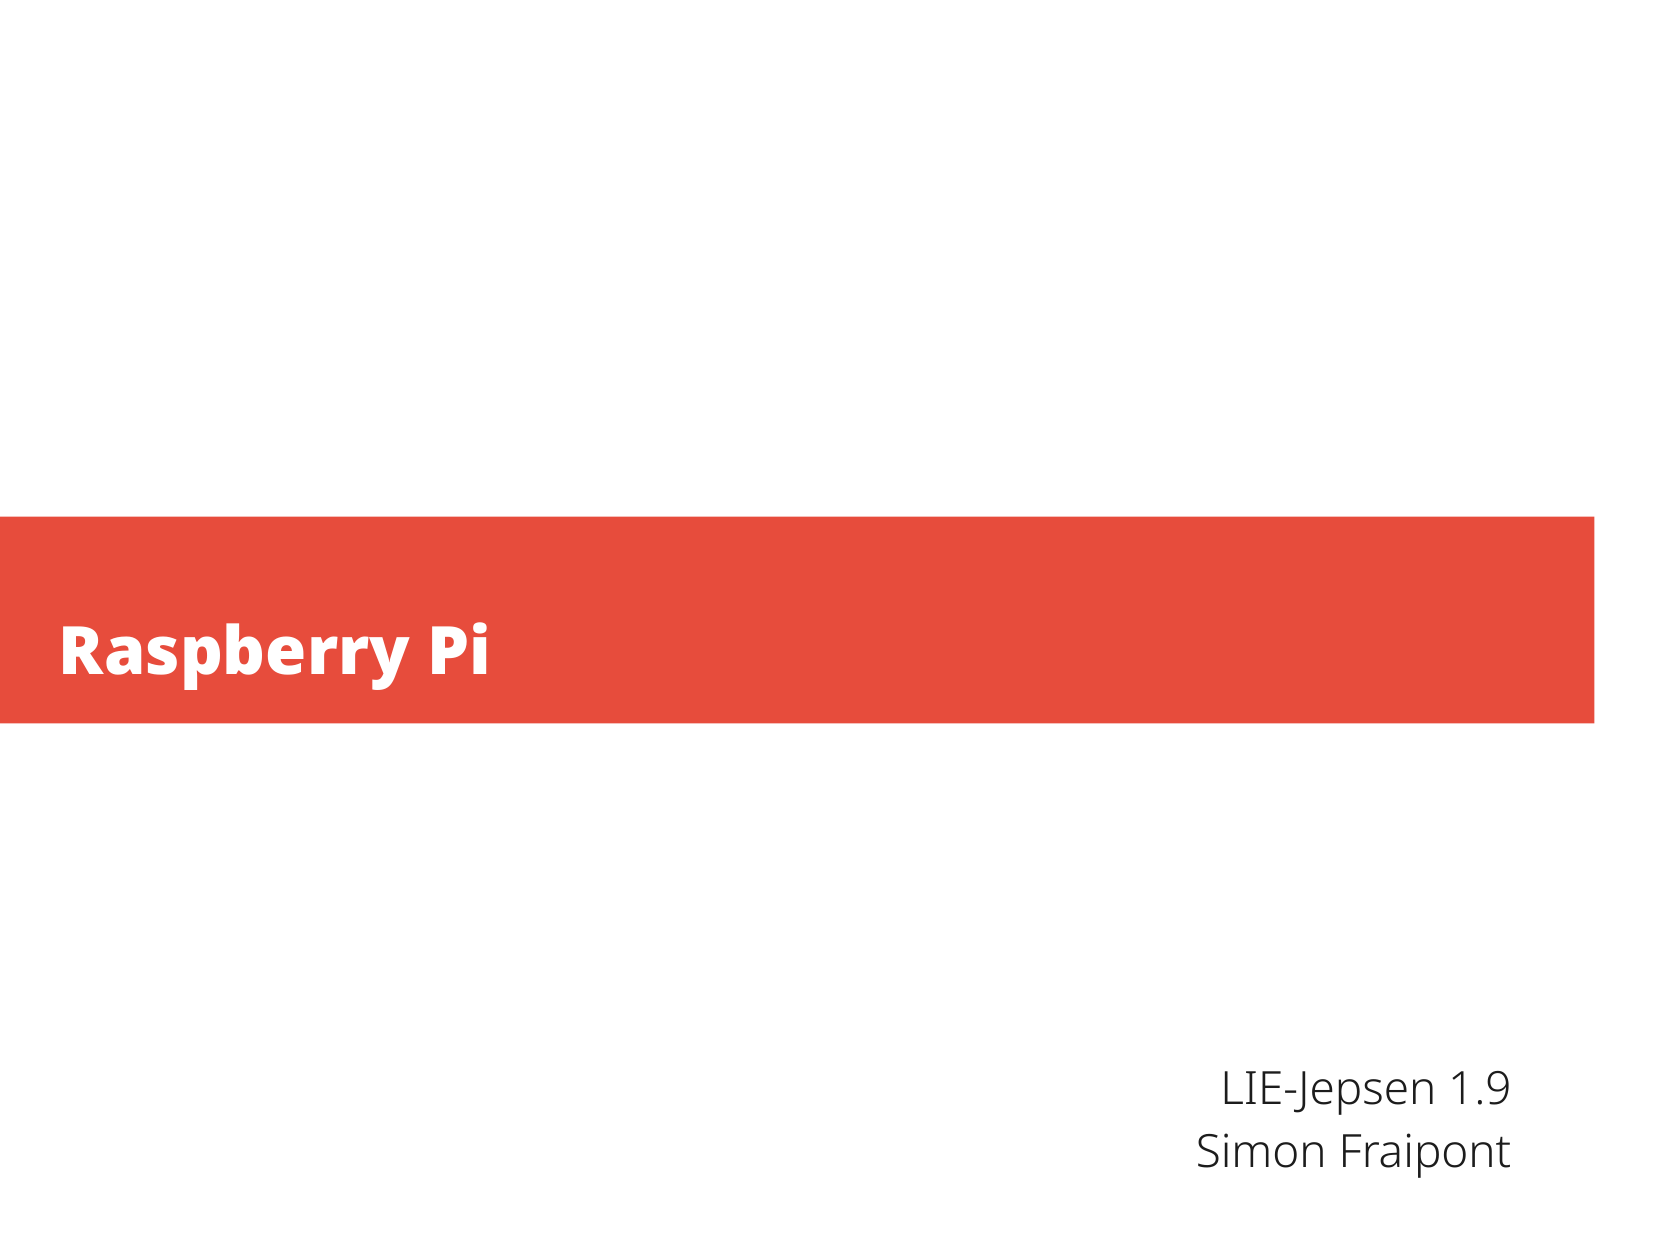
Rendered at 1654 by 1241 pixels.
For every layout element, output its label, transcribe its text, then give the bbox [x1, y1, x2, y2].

subtitle LIE-Jepsen 1.9 Simon Fraipont [88, 767, 1595, 1182]
title Raspberry Pi [59, 546, 1595, 694]
